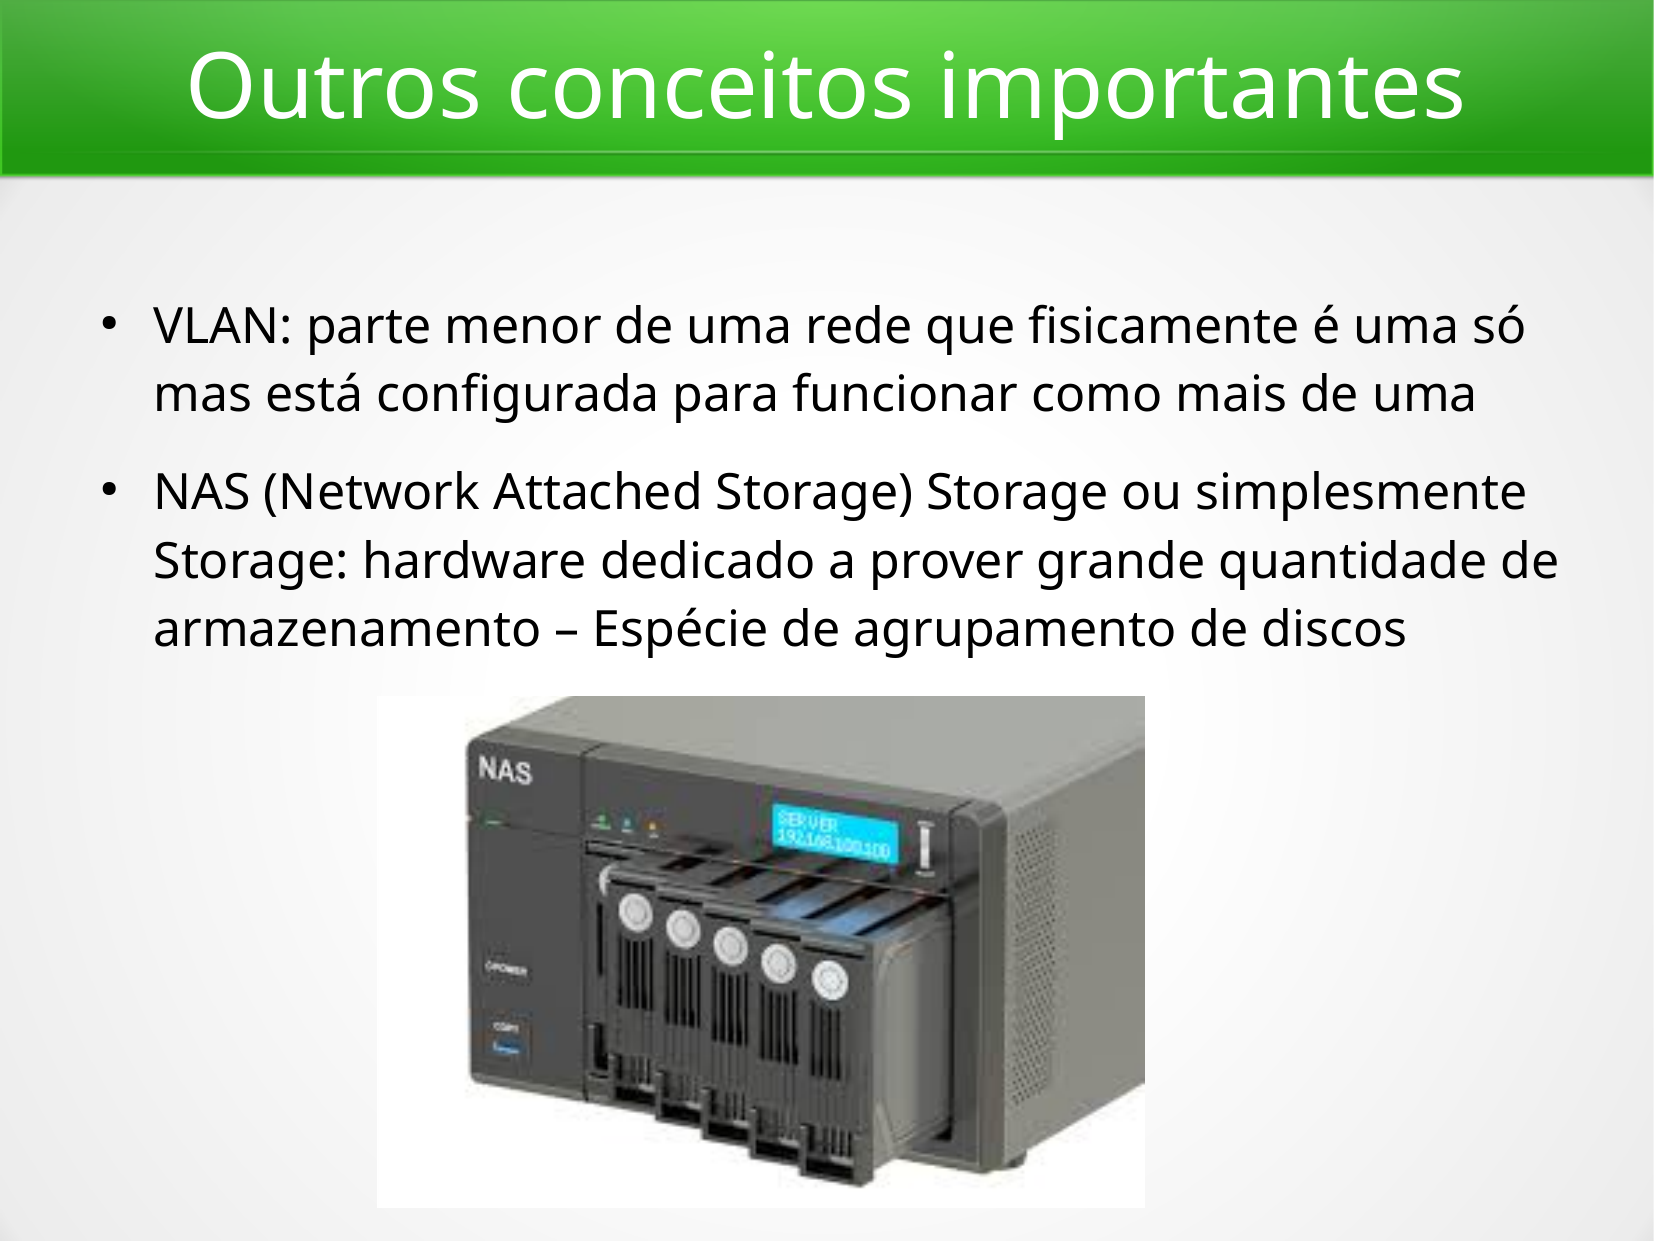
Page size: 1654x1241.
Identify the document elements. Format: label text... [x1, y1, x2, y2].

title Outros conceitos importantes [82, 11, 1571, 154]
list VLAN: parte menor de uma rede que fisicamente é uma só mas está configurada para funcionar como mais de uma NAS (Network Attached Storage) Storage ou simplesmente Storage: hardware dedicado a prover grande quantidade de armazenamento – Espécie de agrupamento de discos [82, 290, 1571, 1010]
picture [0, 0, 1654, 1241]
